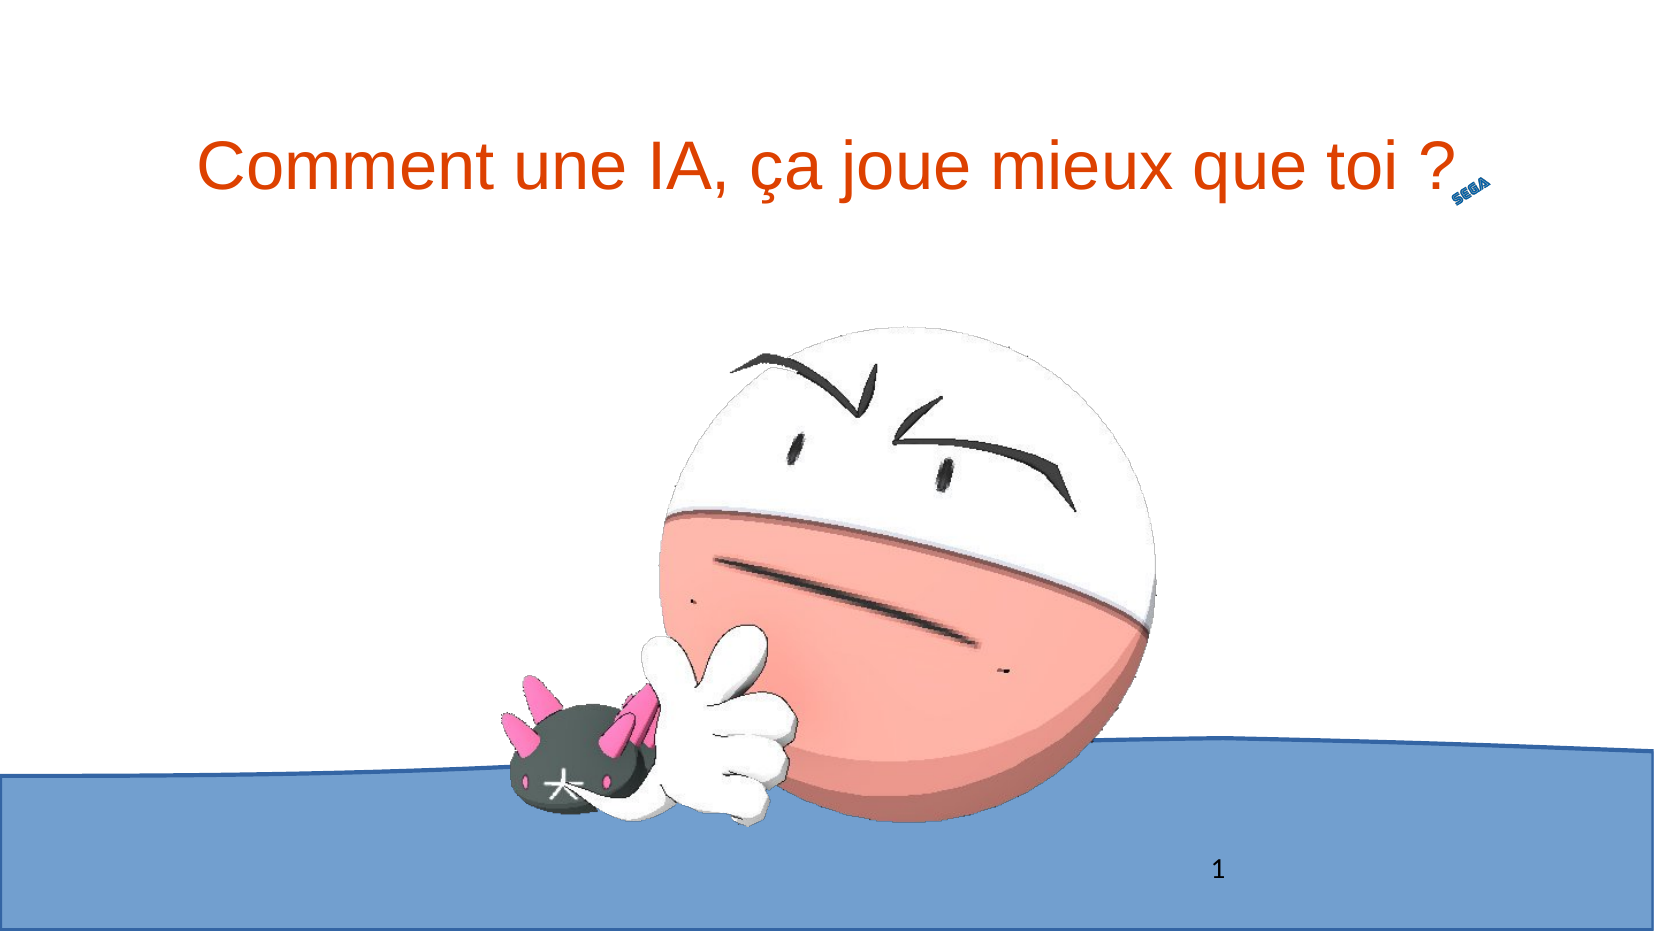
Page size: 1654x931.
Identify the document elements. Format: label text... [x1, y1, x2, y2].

picture [1450, 174, 1491, 206]
picture [501, 326, 1157, 827]
title Comment une IA, ça joue mieux que toi ? [82, 83, 1571, 240]
